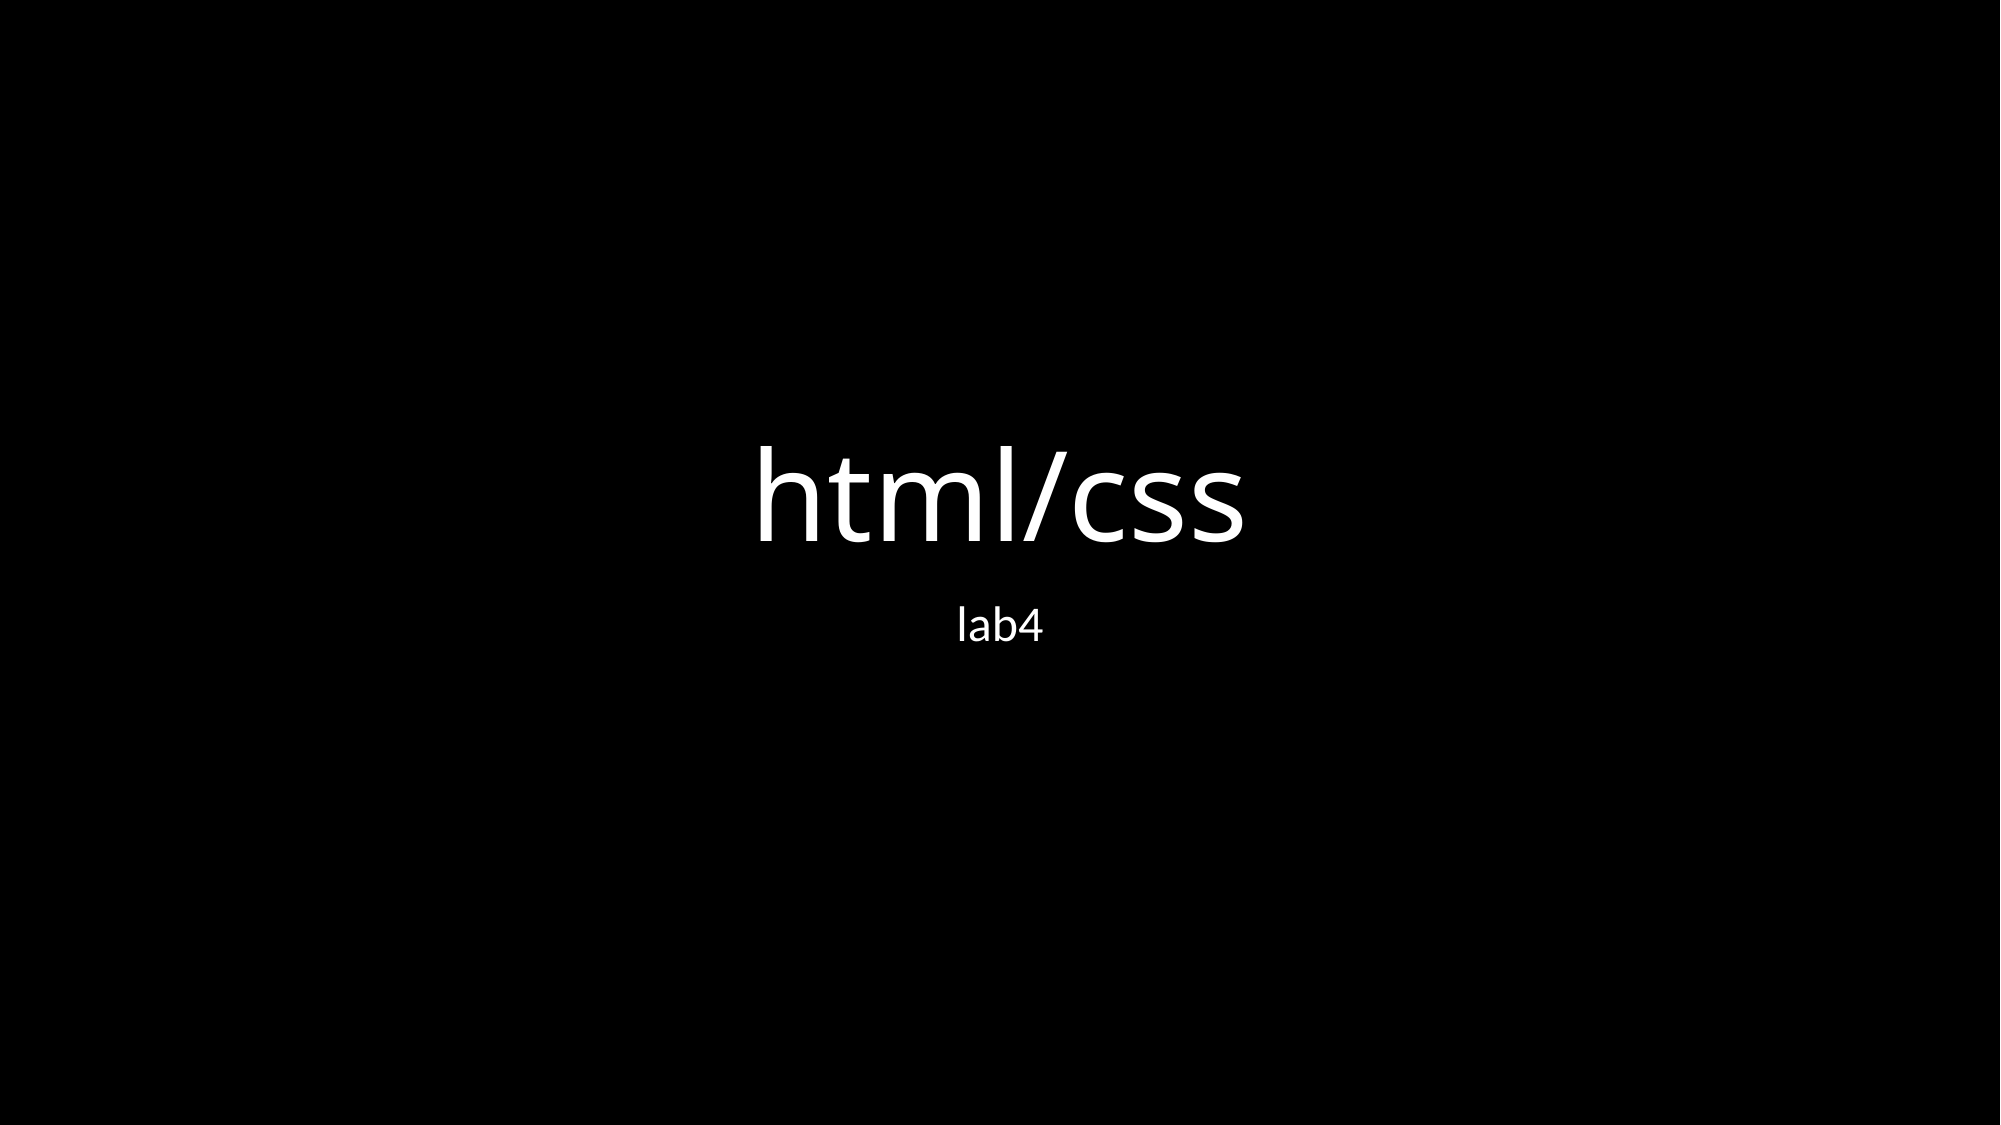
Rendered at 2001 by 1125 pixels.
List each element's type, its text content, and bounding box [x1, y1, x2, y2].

title html/css [249, 184, 1750, 576]
subtitle lab4 [249, 590, 1750, 863]
